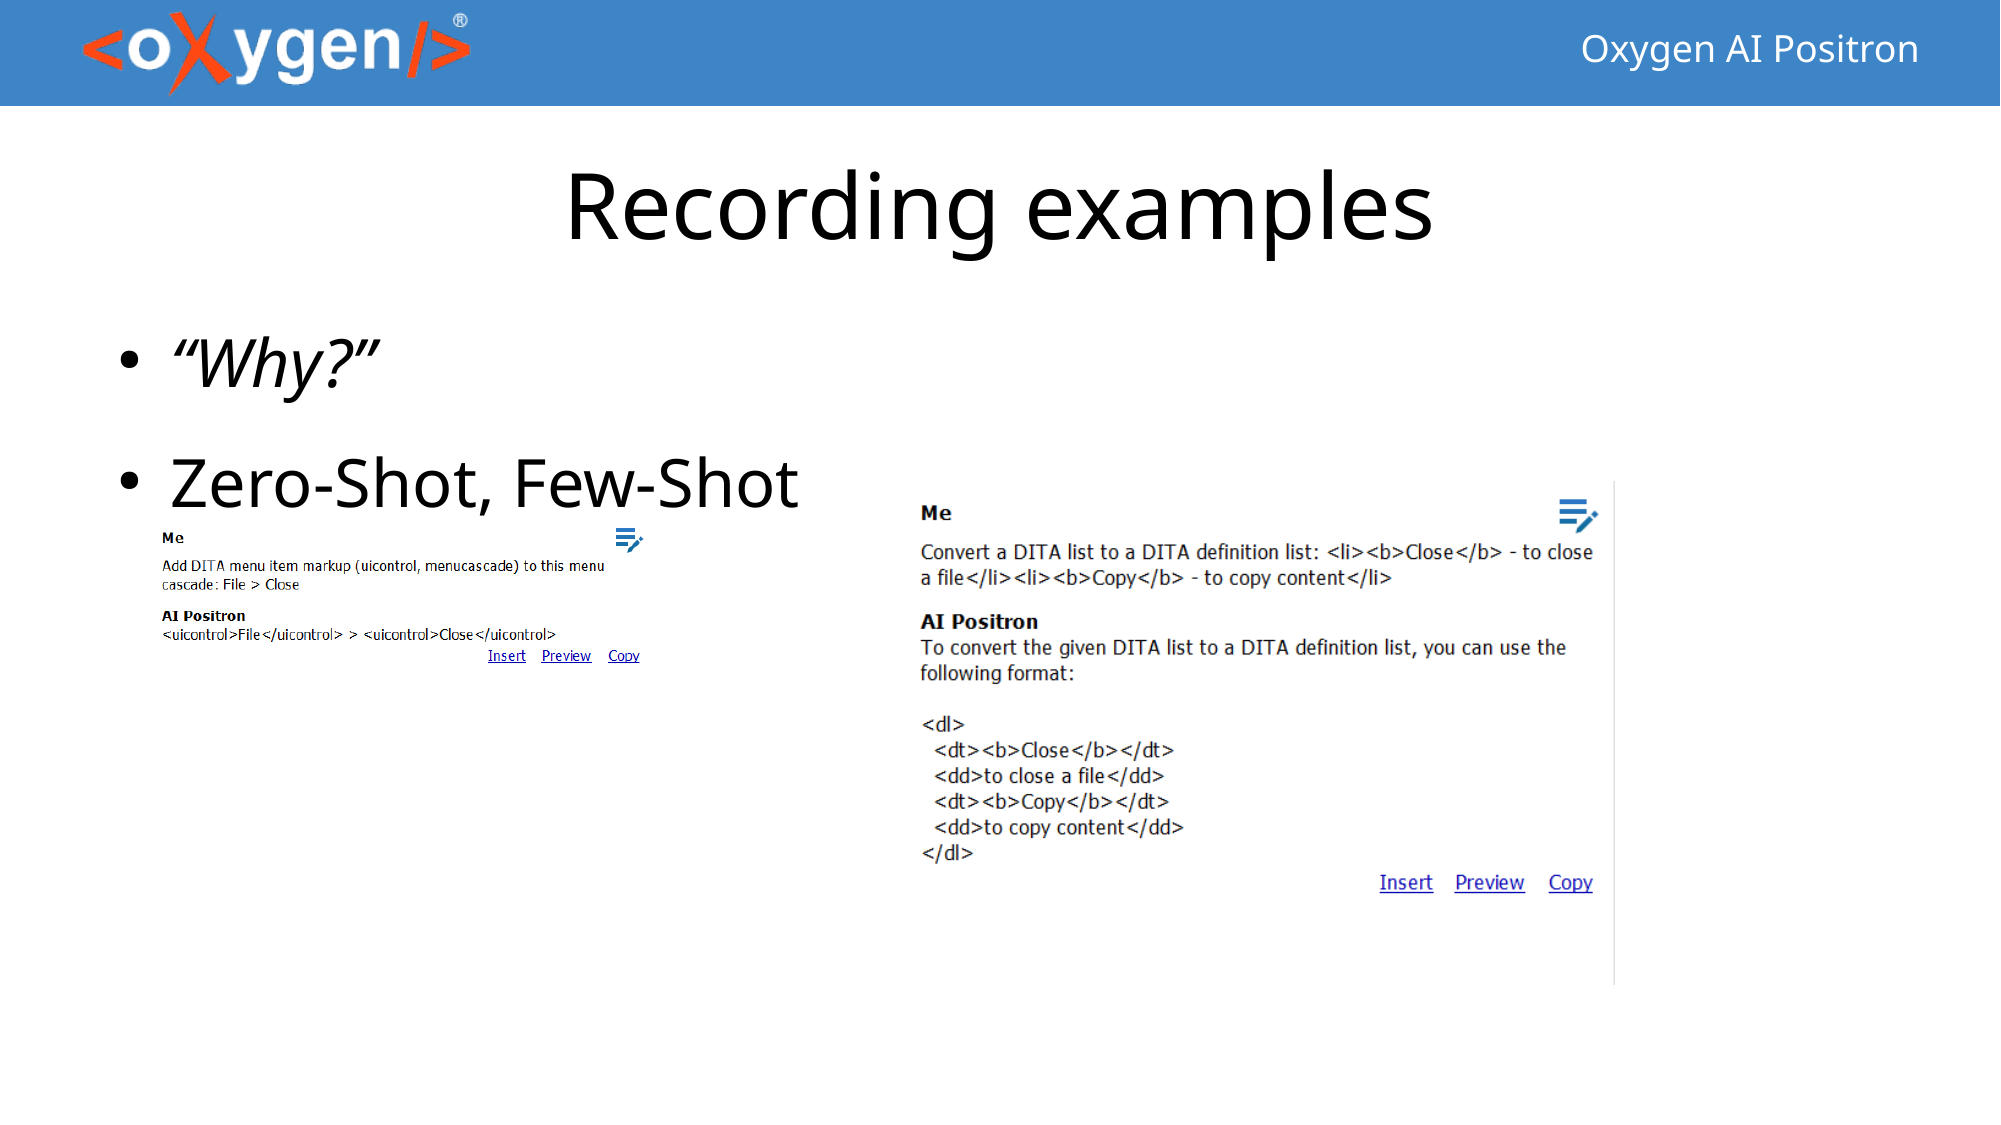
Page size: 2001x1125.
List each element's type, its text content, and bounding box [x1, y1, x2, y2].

picture [157, 525, 646, 669]
picture [75, 0, 488, 106]
list “Why?” Zero-Shot, Few-Shot [99, 316, 1900, 1083]
title Recording examples [99, 109, 1900, 298]
picture [916, 481, 1621, 985]
